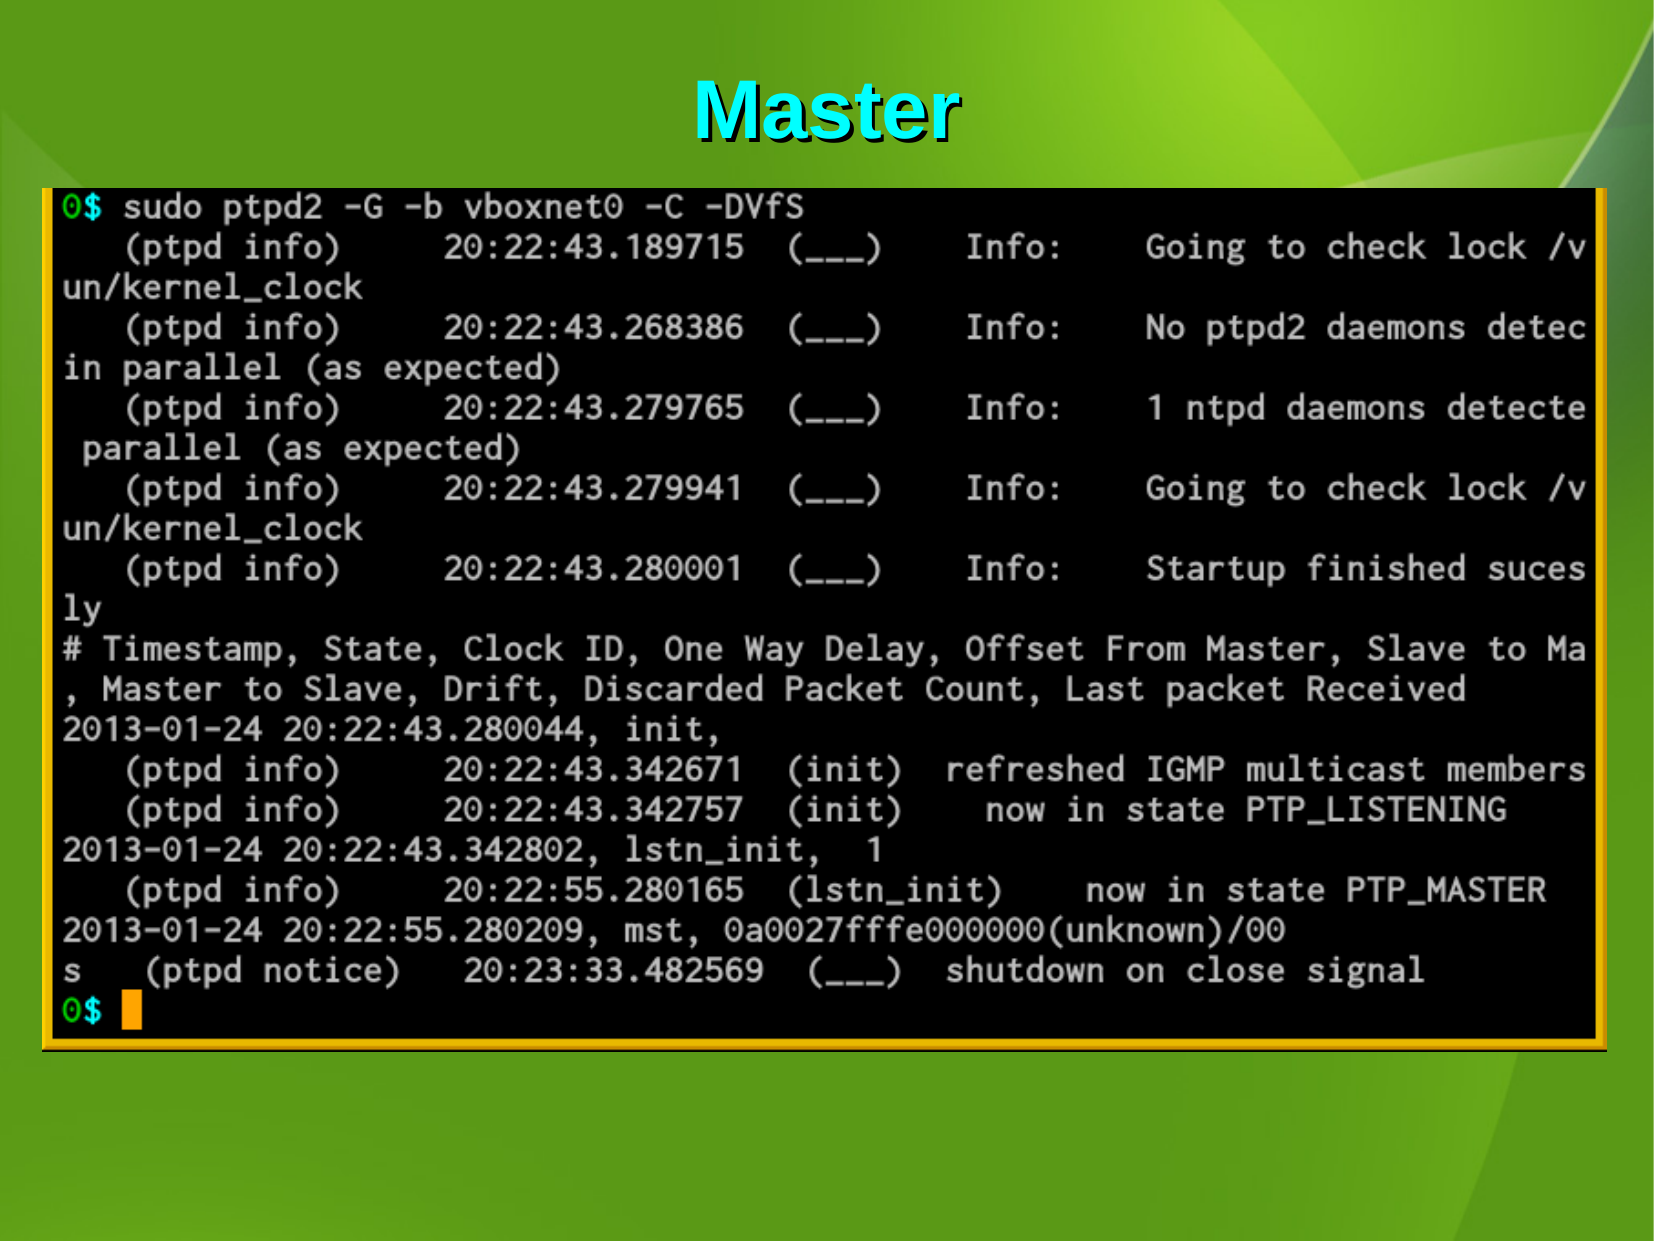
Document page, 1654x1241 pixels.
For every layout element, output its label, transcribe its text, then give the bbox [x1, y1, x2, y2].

title Master [122, 0, 1531, 188]
picture [0, 0, 1654, 1241]
